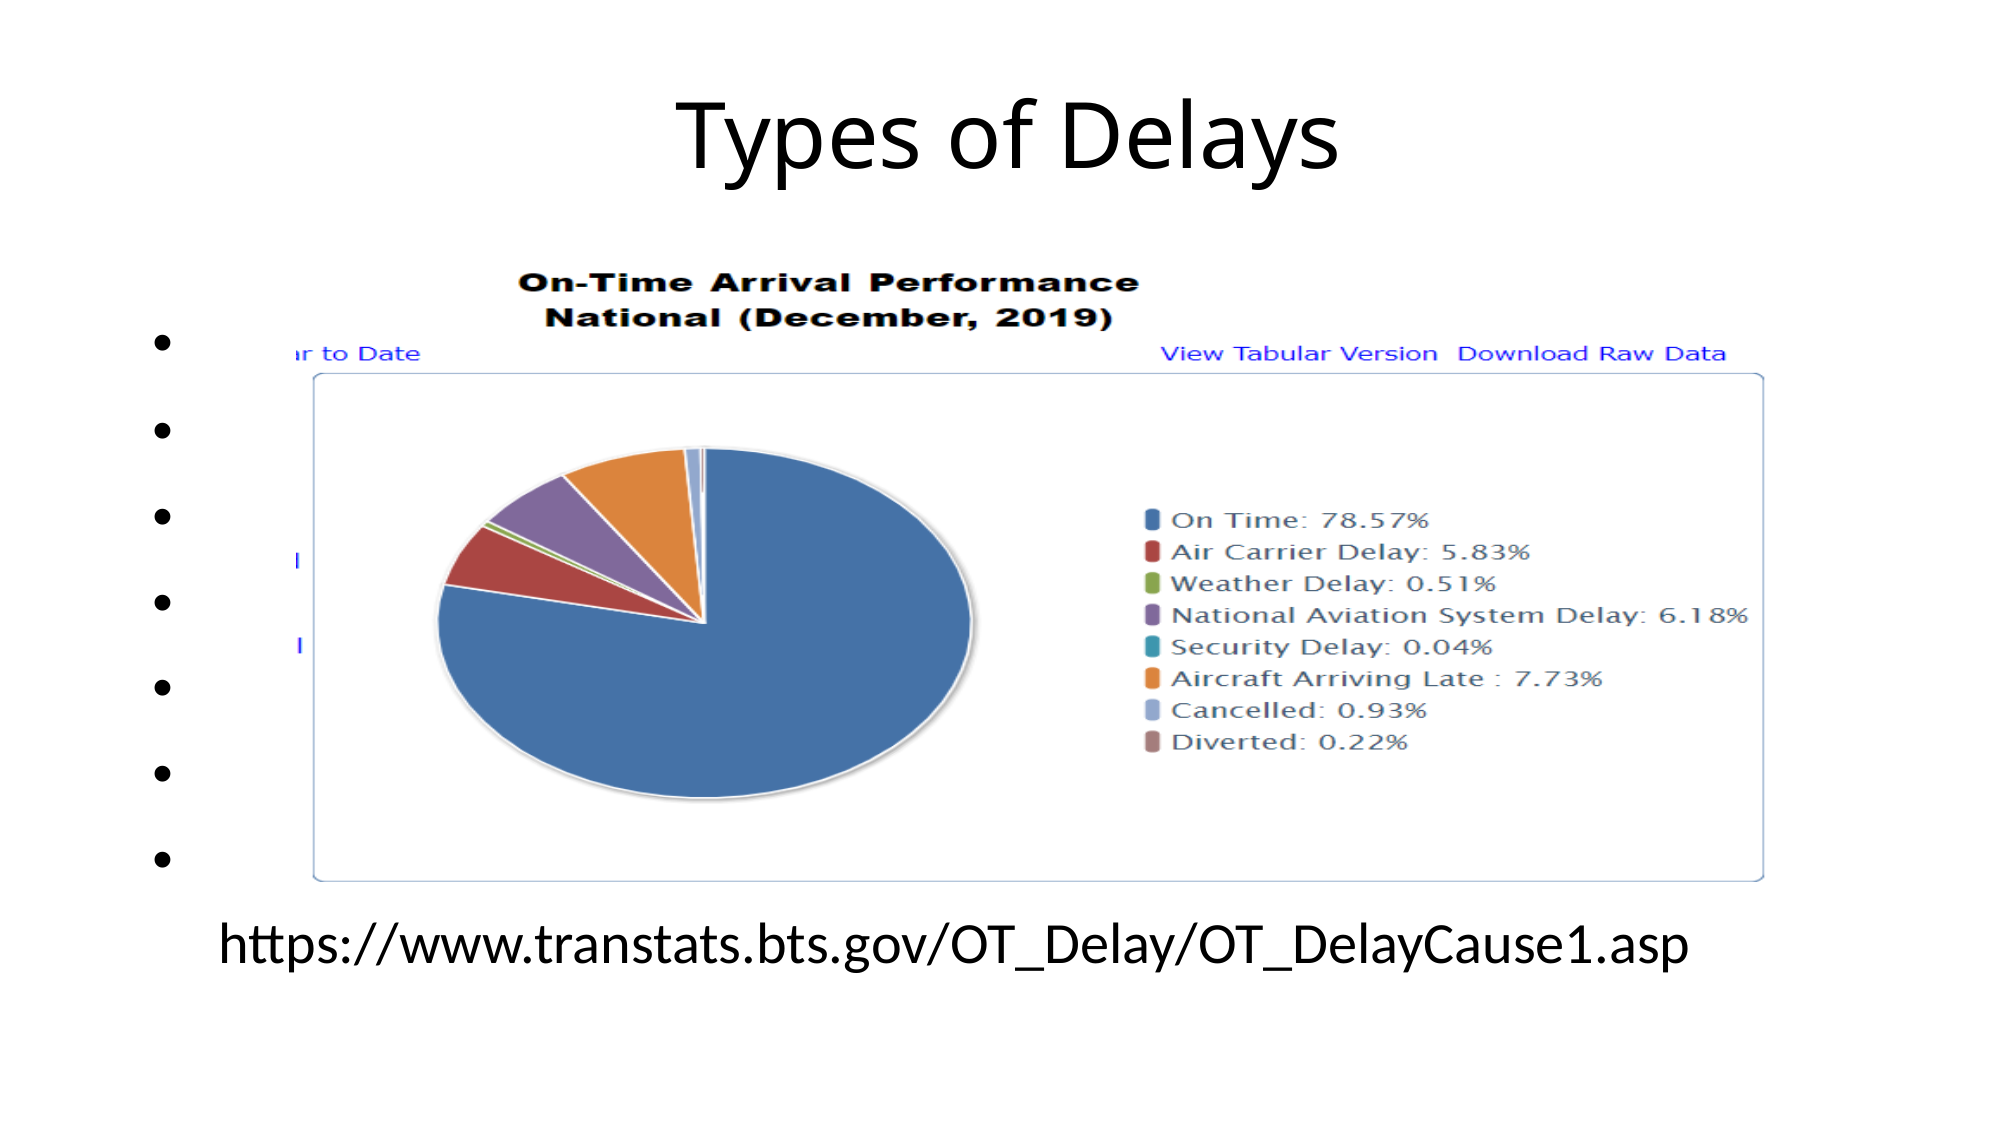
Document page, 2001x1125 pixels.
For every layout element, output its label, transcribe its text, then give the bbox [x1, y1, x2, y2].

title Types of Delays [137, 59, 1780, 218]
picture [296, 244, 1780, 900]
list https://www.transtats.bts.gov/OT_Delay/OT_DelayCause1.asp [137, 299, 1863, 1014]
